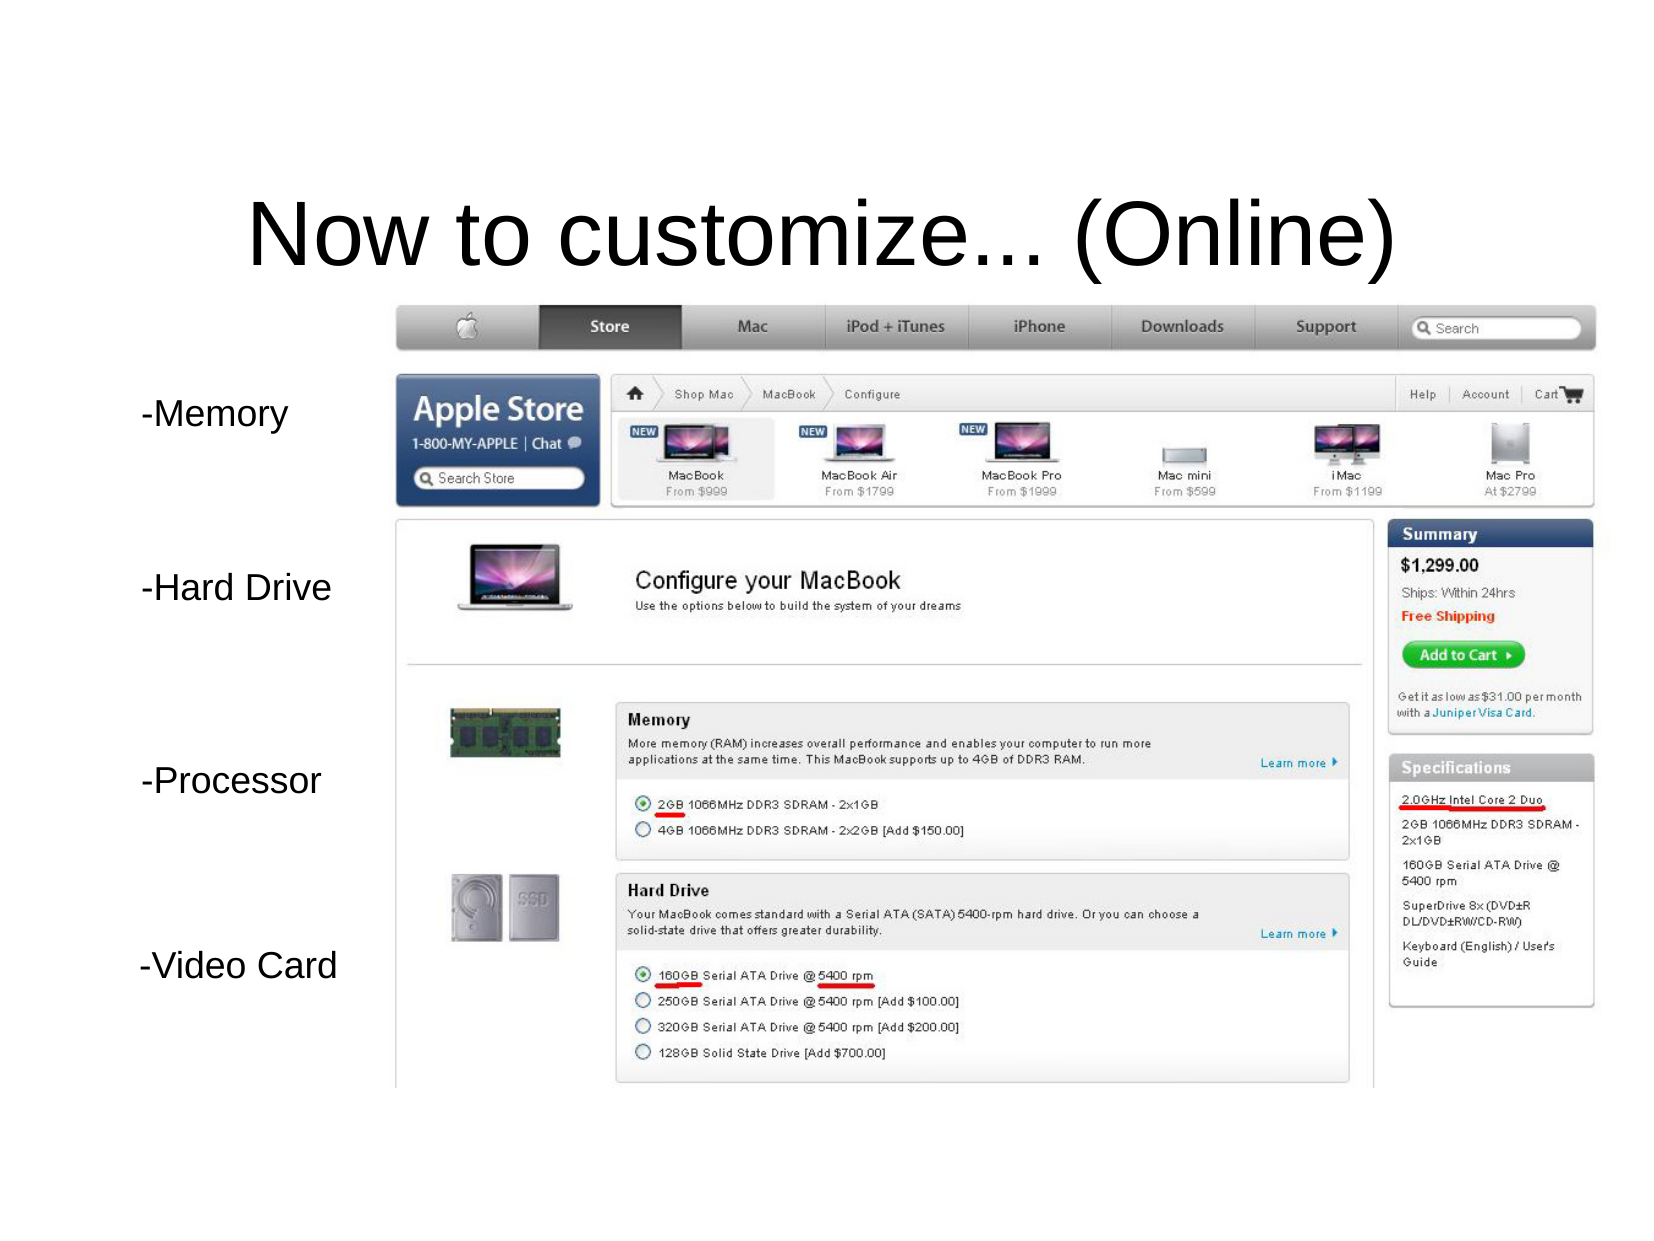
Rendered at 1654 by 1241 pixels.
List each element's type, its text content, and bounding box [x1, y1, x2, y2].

text_box -Memory [126, 385, 303, 442]
title Now to customize... (Online) [138, 137, 1509, 331]
text_box -Processor [126, 752, 338, 810]
text_box -Video Card [124, 937, 353, 995]
picture [388, 299, 1613, 1088]
text_box -Hard Drive [126, 559, 348, 617]
